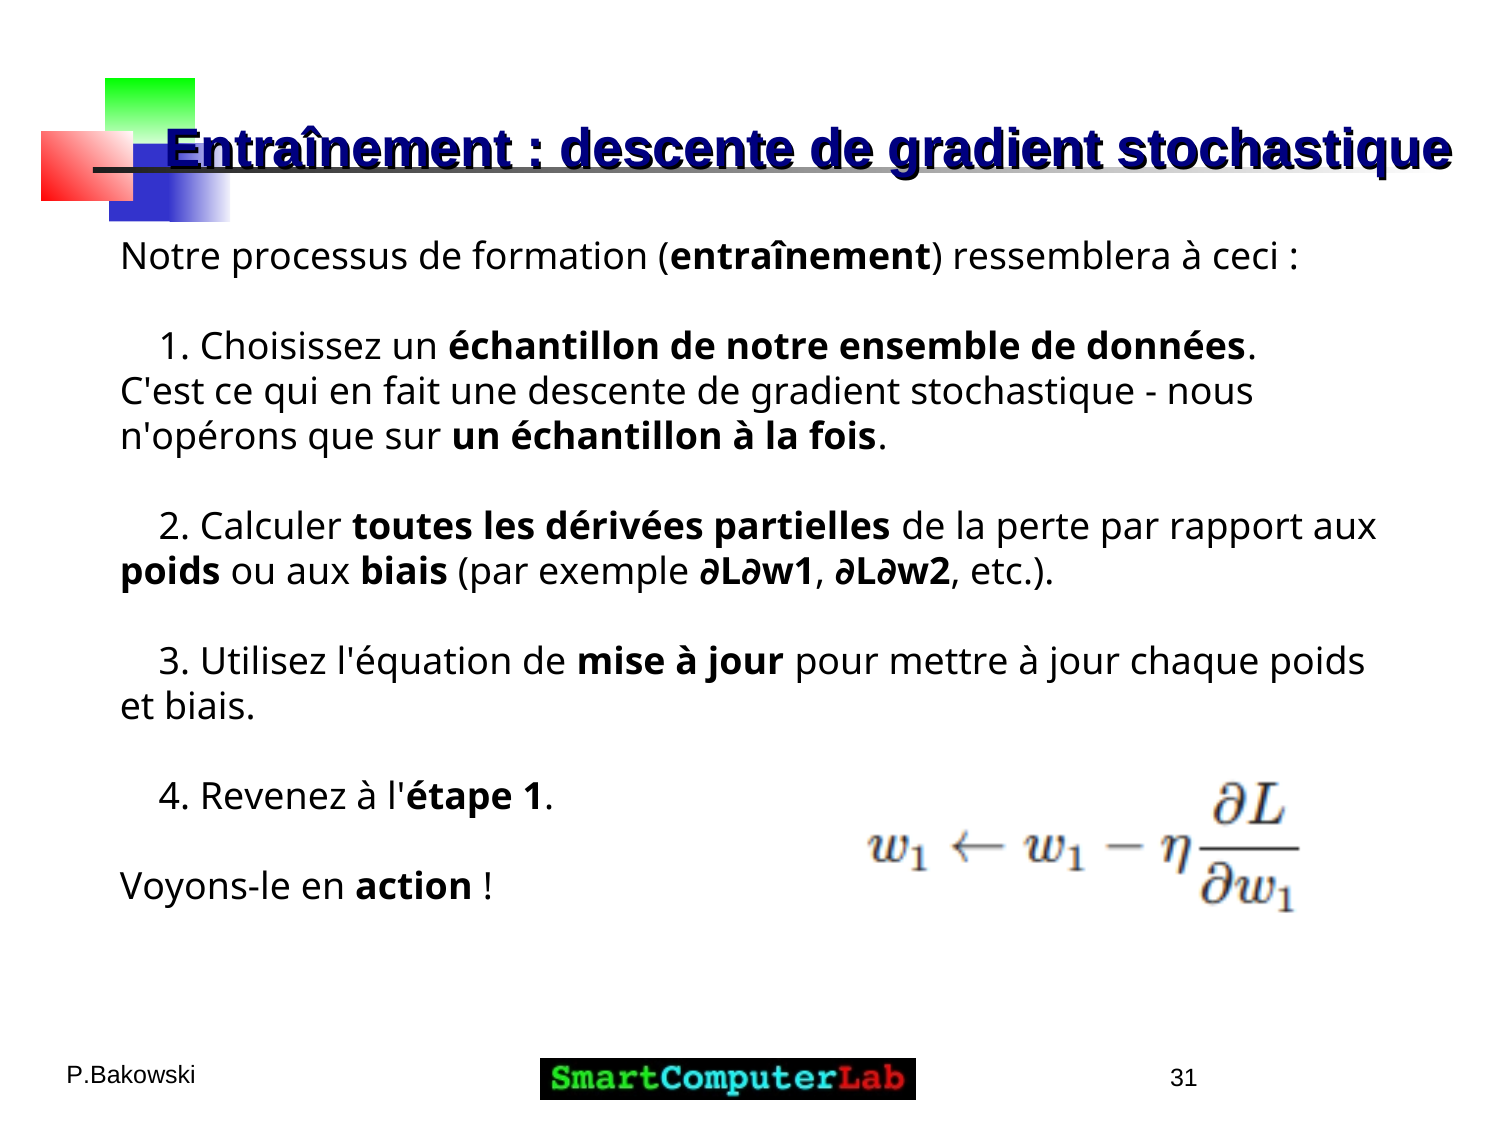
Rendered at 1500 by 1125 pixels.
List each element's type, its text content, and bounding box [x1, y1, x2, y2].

text_box Notre processus de formation (entraînement) ressemblera à ceci : 1. Choisissez un échantillon de notre ensemble de données. C'est ce qui en fait une descente de gradient stochastique - nous n'opérons que sur un échantillon à la fois. 2. Calculer toutes les dérivées partielles de la perte par rapport aux poids ou aux biais (par exemple ∂L∂w1, ∂L∂w2, etc.). 3. Utilisez l'équation de mise à jour pour mettre à jour chaque poids et biais. 4. Revenez à l'étape 1. Voyons-le en action ! [105, 224, 1426, 915]
picture [540, 1058, 916, 1100]
picture [769, 704, 1441, 963]
title Entraînement : descente de gradient stochastique [150, 104, 1486, 186]
